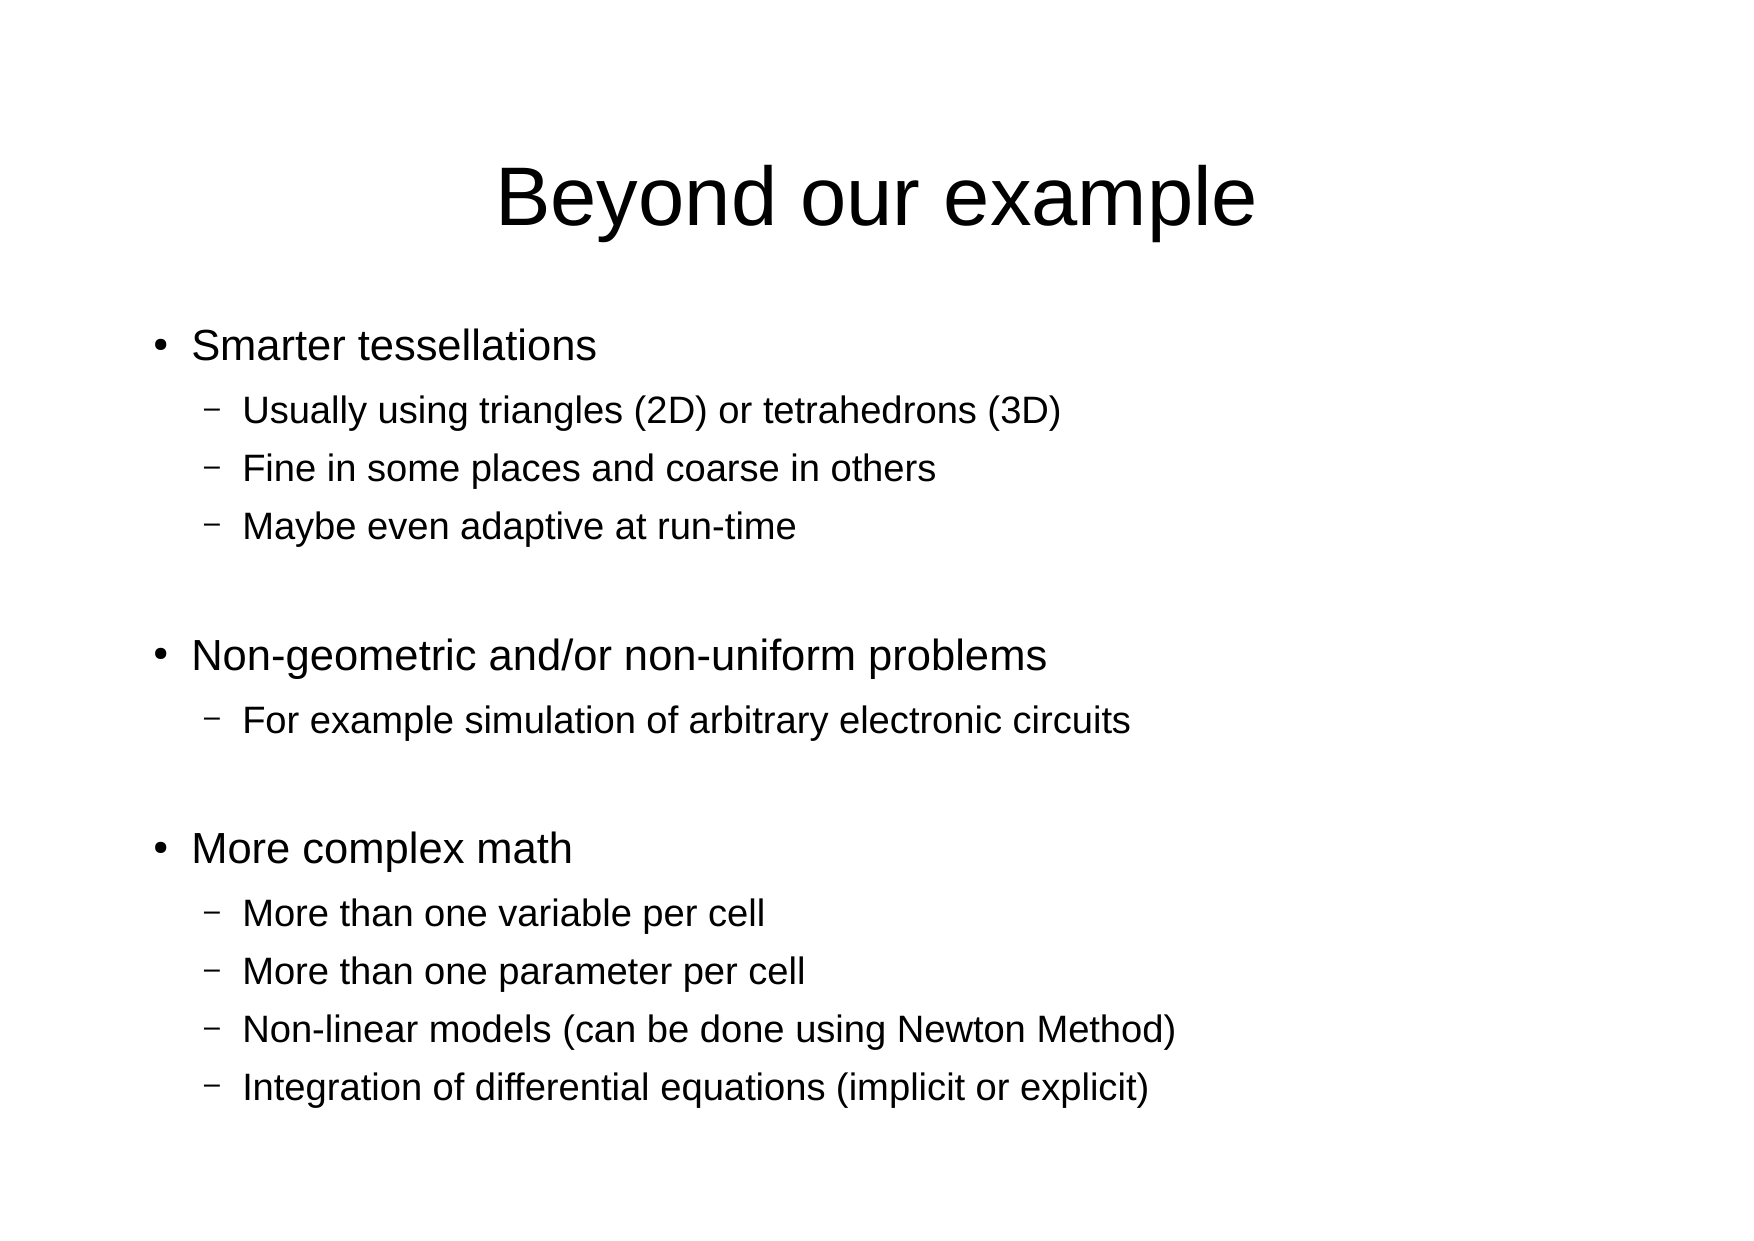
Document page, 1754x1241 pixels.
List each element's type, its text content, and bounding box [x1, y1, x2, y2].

list Smarter tessellations Usually using triangles (2D) or tetrahedrons (3D) Fine in some places and coarse in others Maybe even adaptive at run-time Non-geometric and/or non-uniform problems For example simulation of arbitrary electronic circuits More complex math More than one variable per cell More than one parameter per cell Non-linear models (can be done using Newton Method) Integration of differential equations (implicit or explicit) [140, 321, 1581, 1109]
title Beyond our example [140, 103, 1614, 291]
